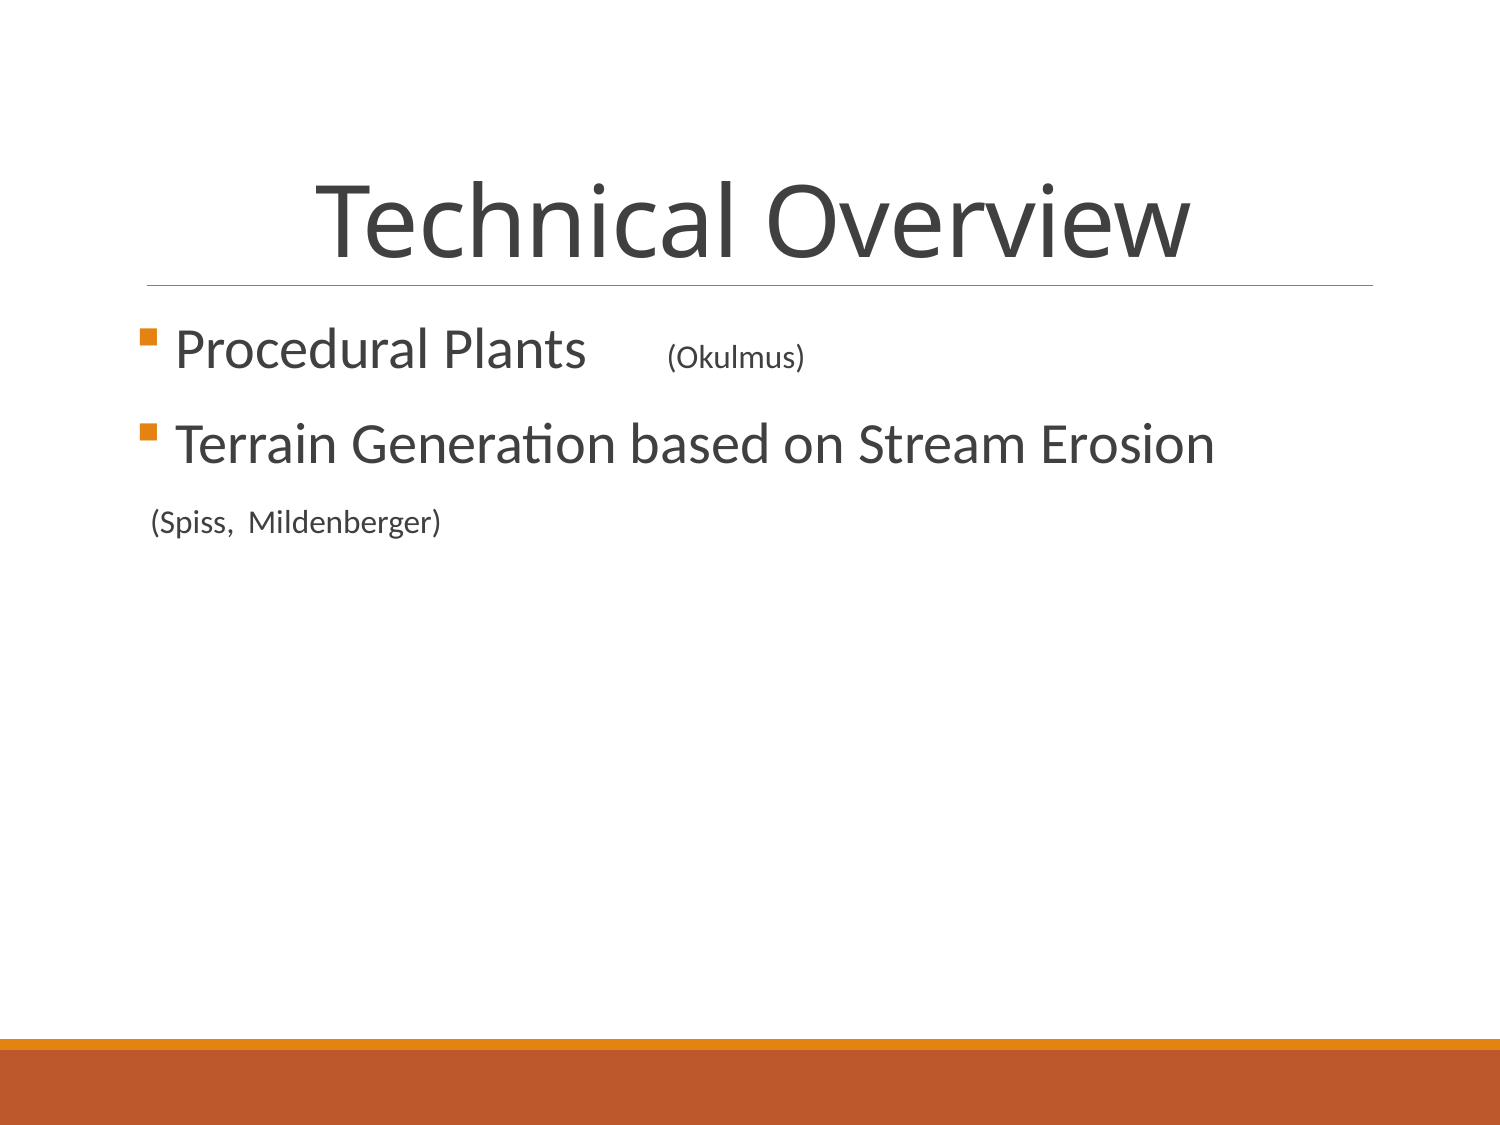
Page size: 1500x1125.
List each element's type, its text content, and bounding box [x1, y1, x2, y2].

list Procedural Plants (Okulmus) Terrain Generation based on Stream Erosion (Spiss, Mildenberger) [135, 302, 1373, 963]
title Technical Overview [135, 47, 1373, 285]
